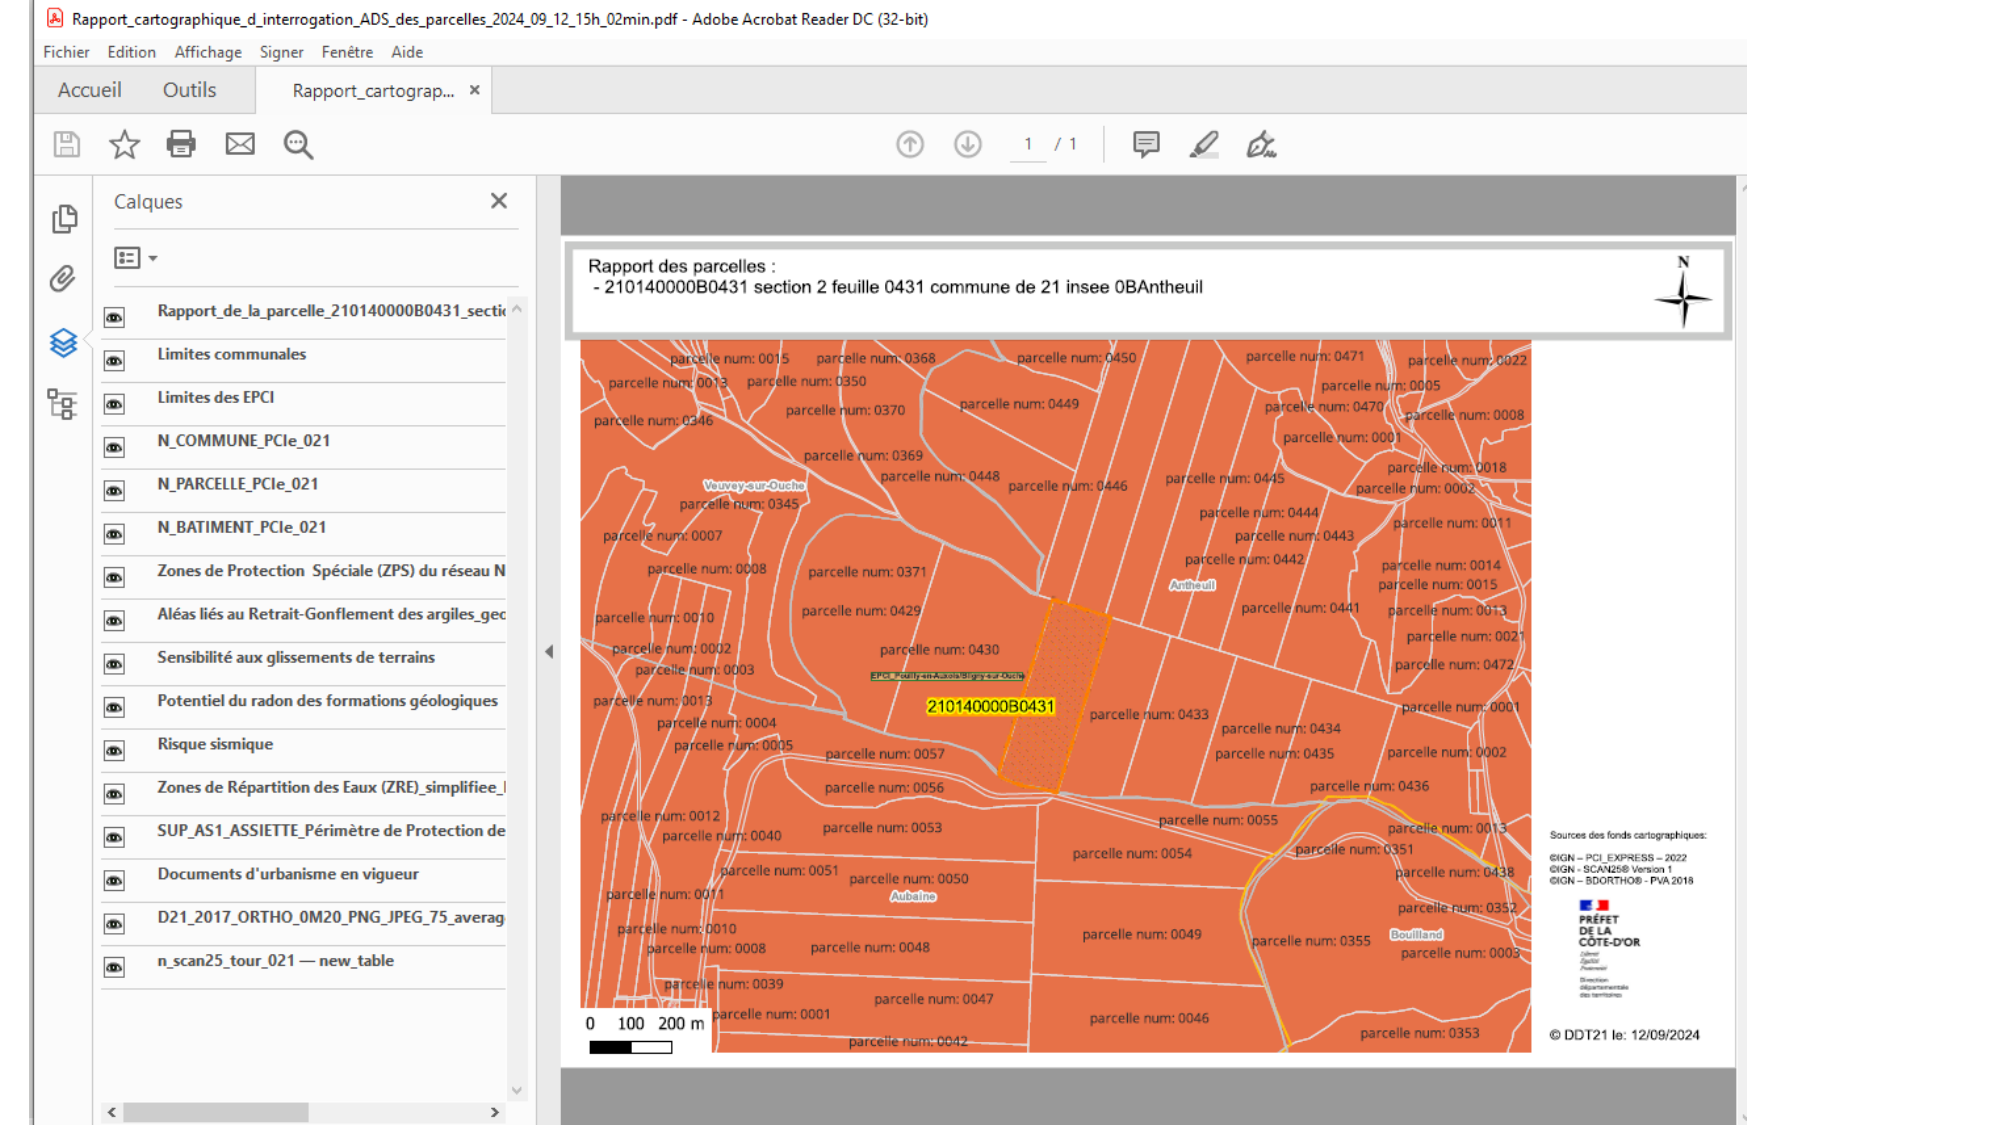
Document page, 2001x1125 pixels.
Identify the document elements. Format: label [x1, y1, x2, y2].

picture [29, 0, 1747, 1125]
